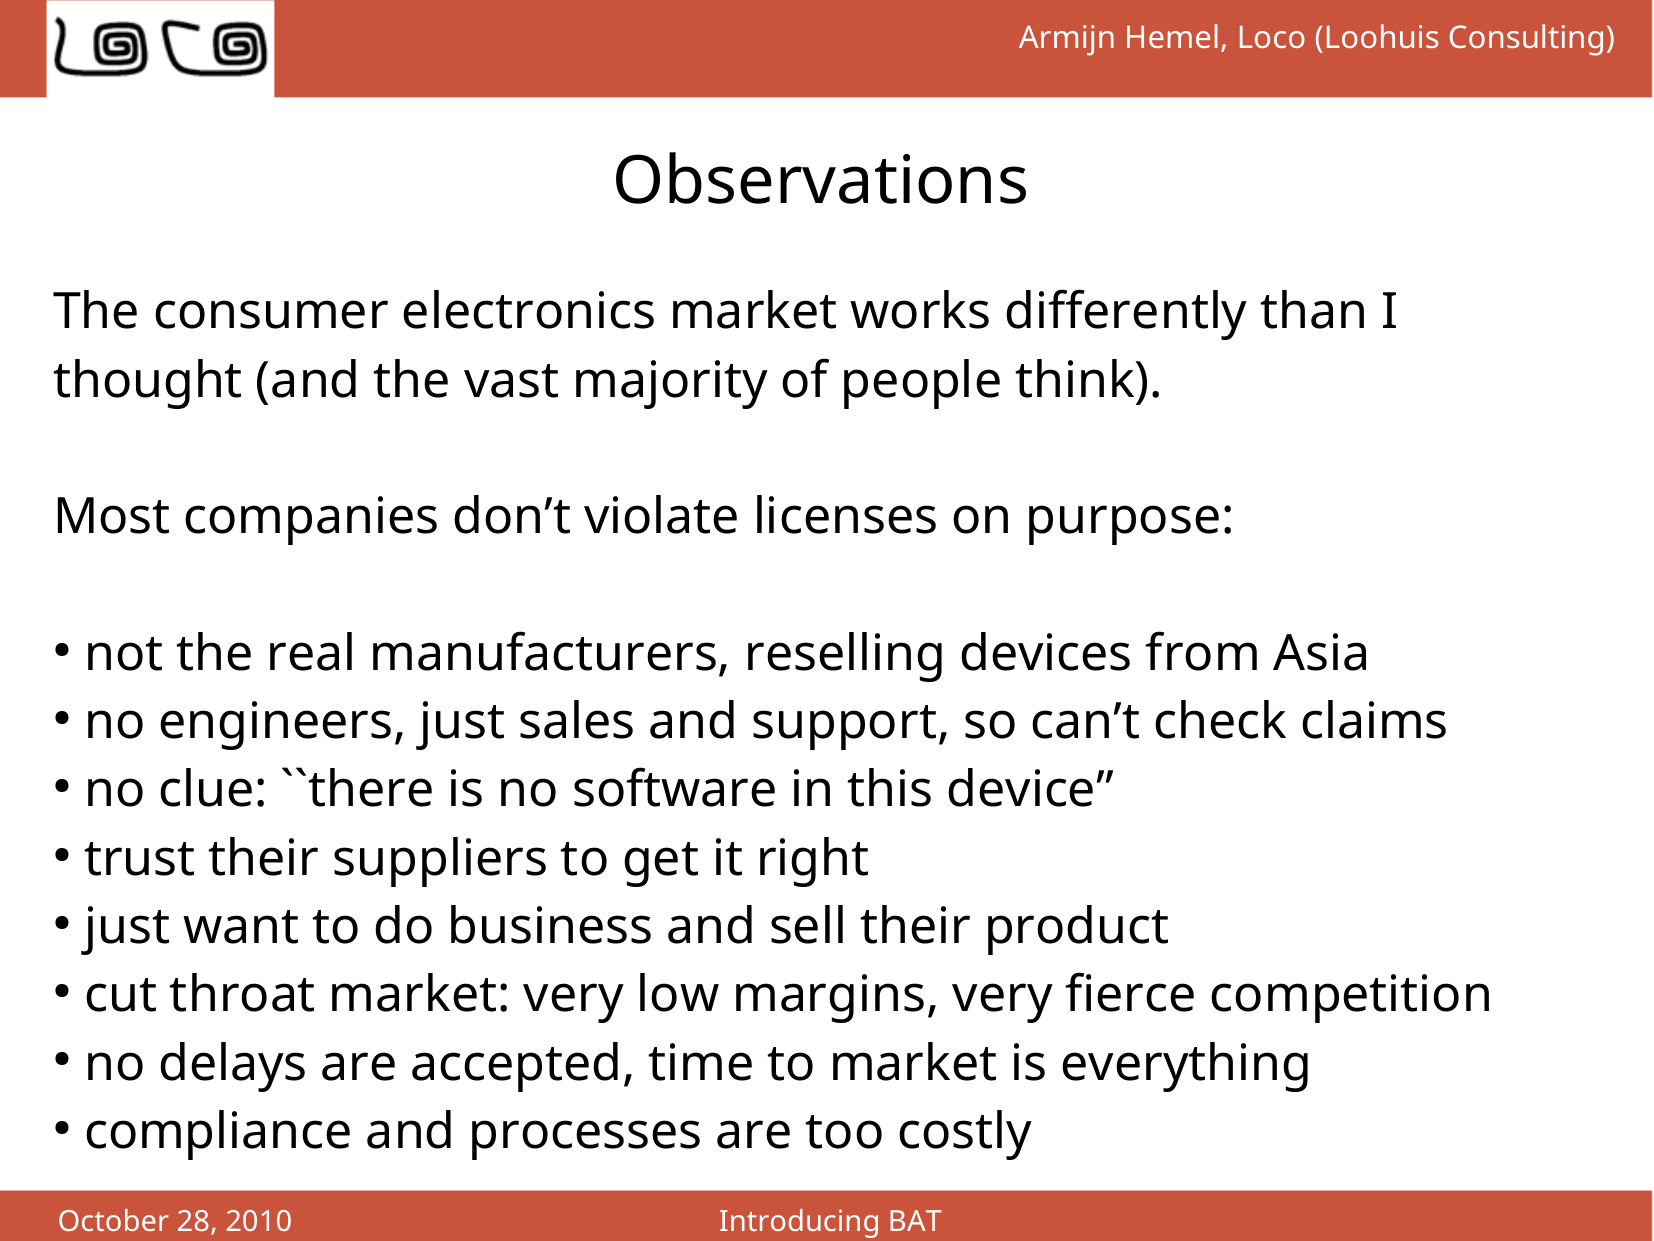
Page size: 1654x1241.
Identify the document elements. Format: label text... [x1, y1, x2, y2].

title Observations [47, 125, 1595, 229]
picture [0, 0, 1654, 1241]
subtitle The consumer electronics market works differently than I thought (and the vast majority of people think). Most companies don’t violate licenses on purpose: not the real manufacturers, reselling devices from Asia no engineers, just sales and support, so can’t check claims no clue: ``there is no software in this device’’ trust their suppliers to get it right just want to do business and sell their product cut throat market: very low margins, very fierce competition no delays are accepted, time to market is everything compliance and processes are too costly [53, 265, 1595, 1173]
